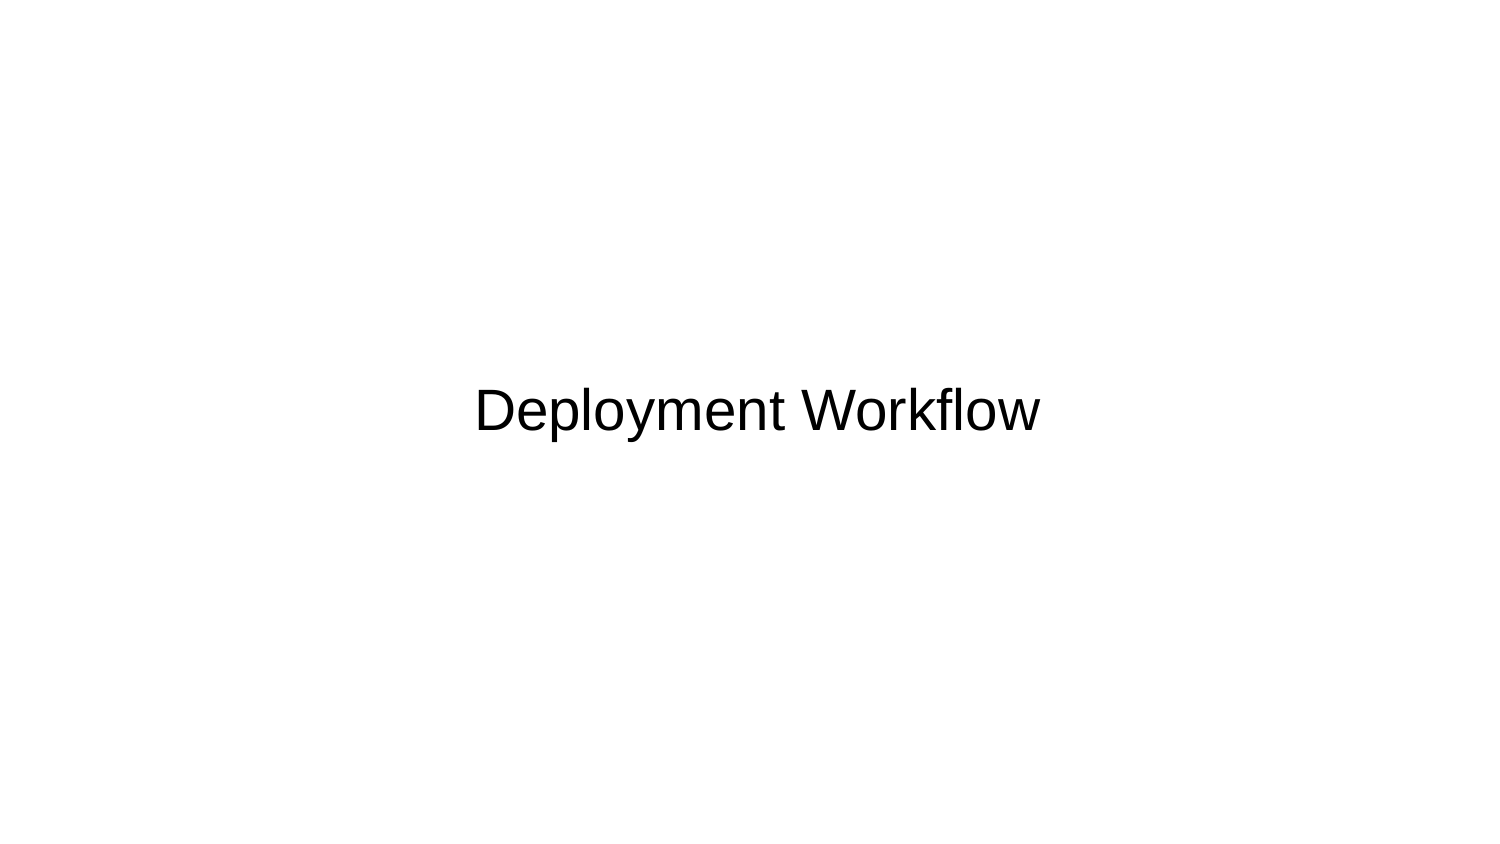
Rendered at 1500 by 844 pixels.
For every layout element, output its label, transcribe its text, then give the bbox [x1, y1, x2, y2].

title Deployment Workflow [459, 356, 1073, 487]
